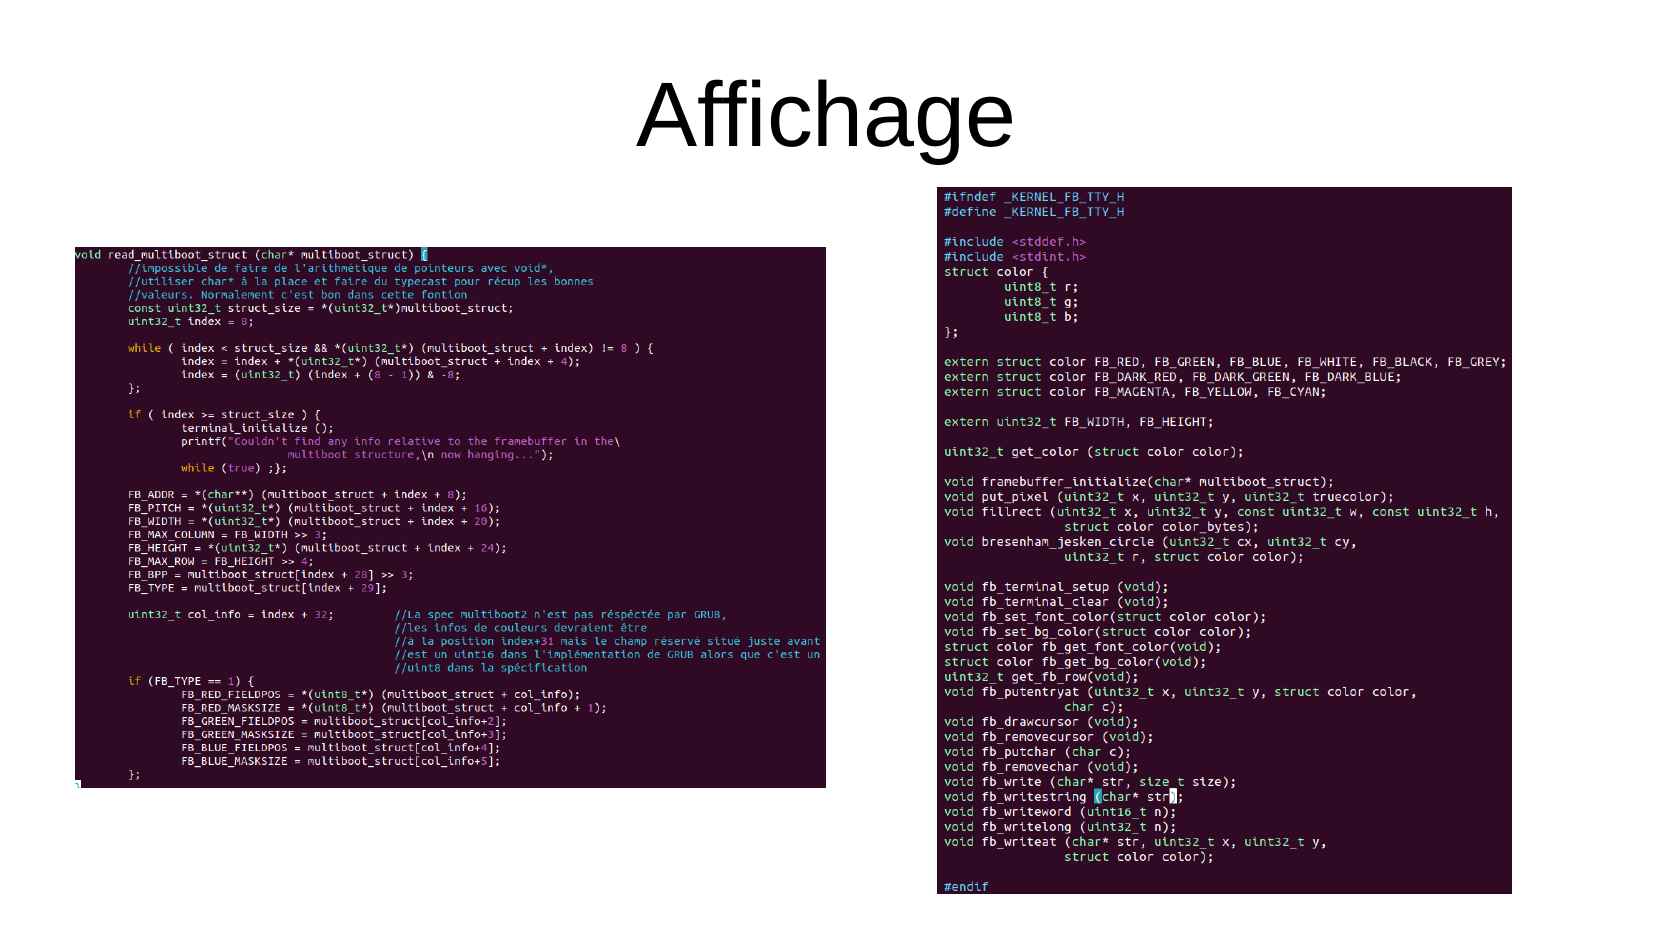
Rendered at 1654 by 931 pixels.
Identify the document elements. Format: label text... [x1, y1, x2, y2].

picture [75, 247, 826, 788]
title Affichage [82, 37, 1571, 193]
picture [937, 187, 1512, 894]
